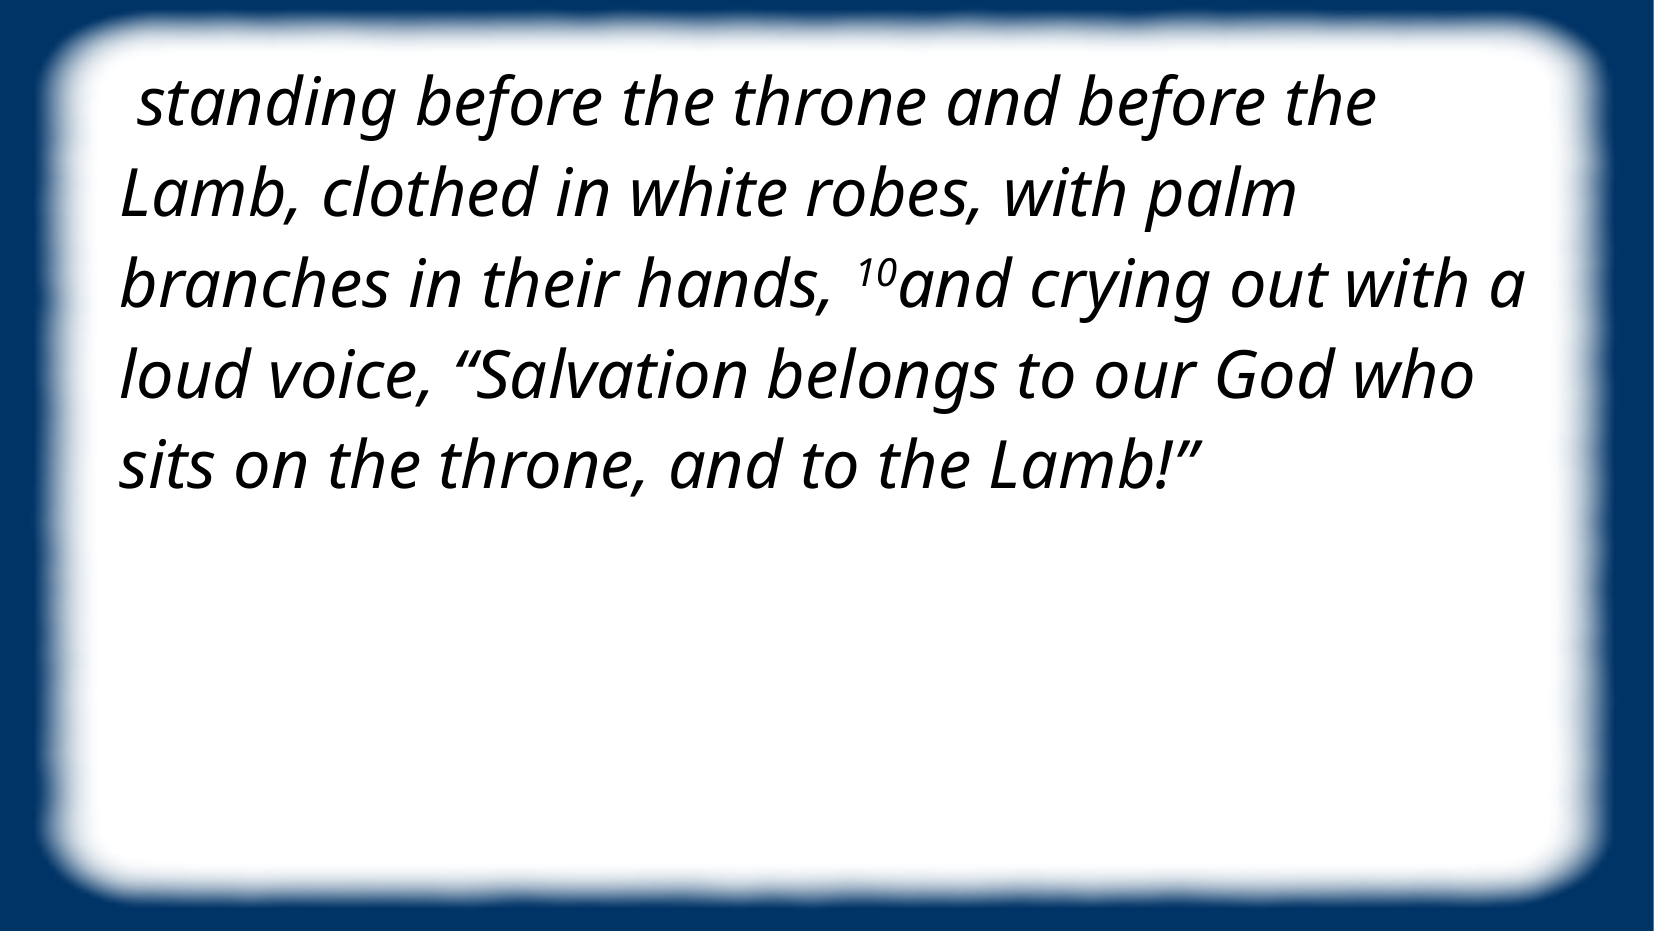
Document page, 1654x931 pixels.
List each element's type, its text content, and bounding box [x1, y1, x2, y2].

text_box standing before the throne and before the Lamb, clothed in white robes, with palm branches in their hands, 10and crying out with a loud voice, “Salvation belongs to our God who sits on the throne, and to the Lamb!” [105, 47, 1561, 506]
picture [0, 0, 1654, 931]
